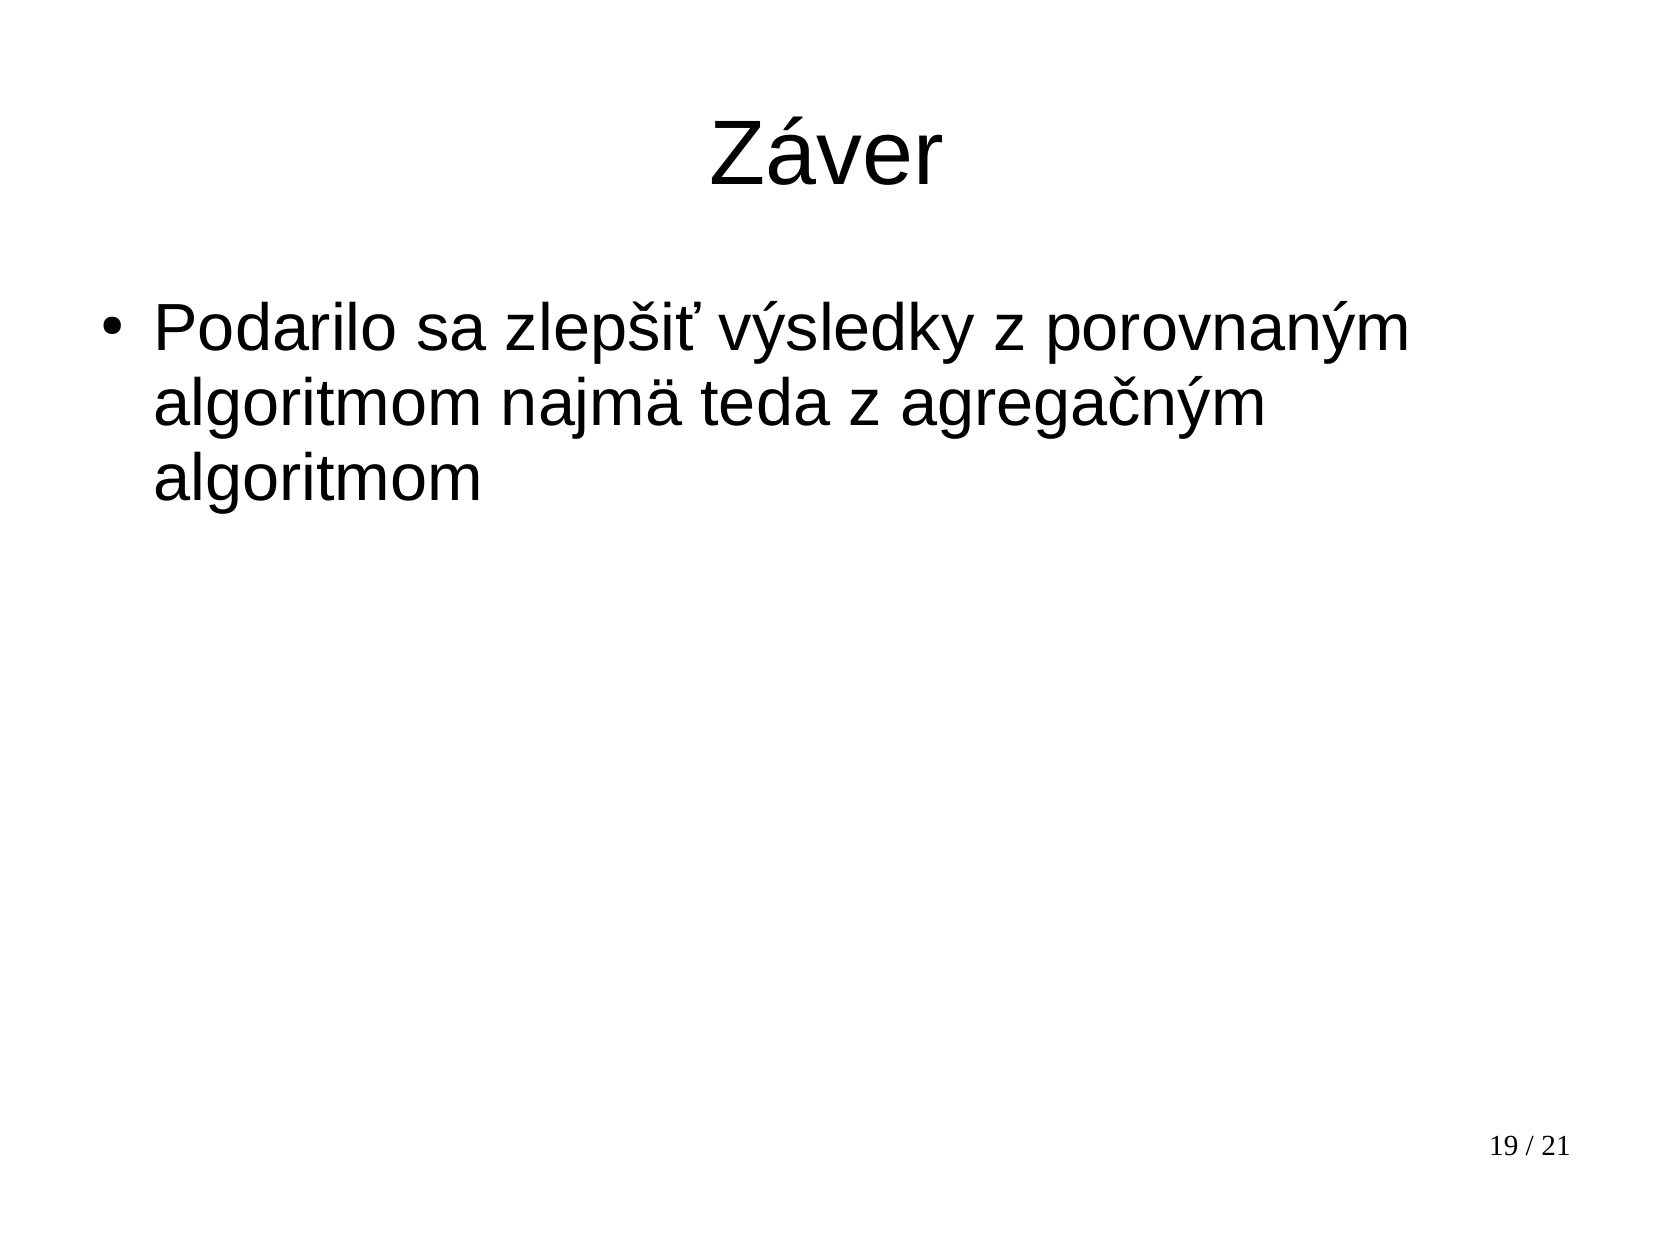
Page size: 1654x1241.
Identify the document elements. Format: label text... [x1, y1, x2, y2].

title Záver [82, 49, 1571, 257]
list Podarilo sa zlepšiť výsledky z porovnaným algoritmom najmä teda z agregačným algoritmom [82, 290, 1571, 1010]
